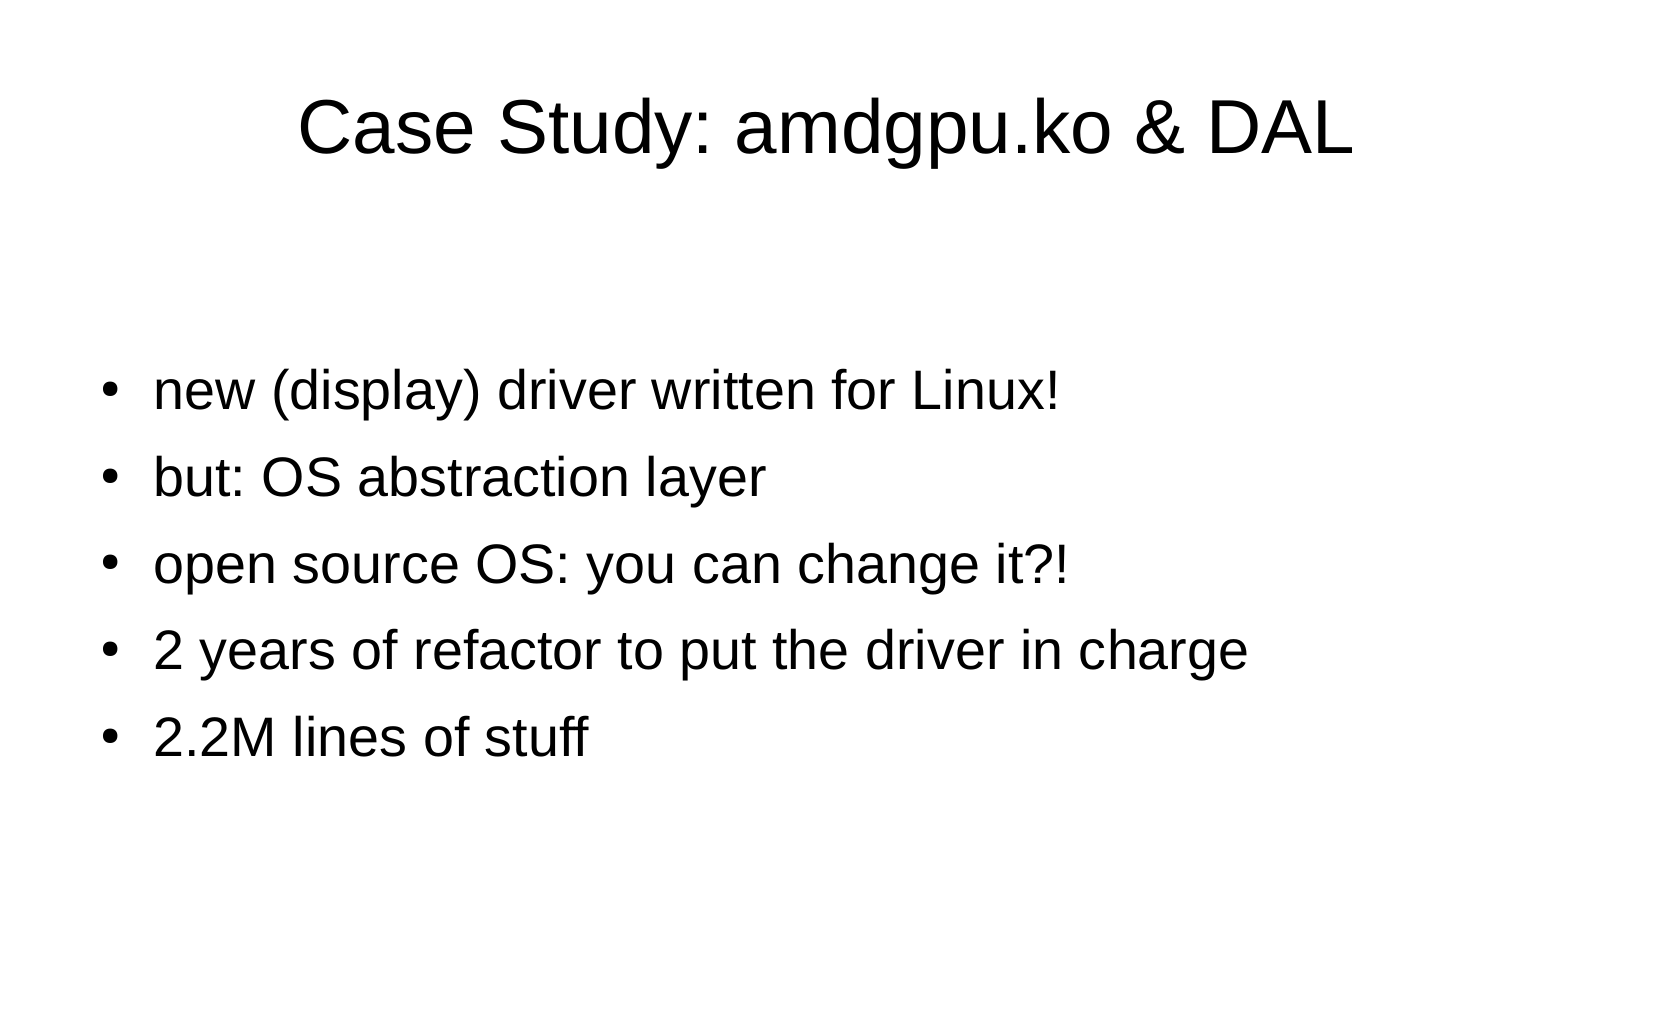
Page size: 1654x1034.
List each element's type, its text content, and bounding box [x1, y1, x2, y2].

title Case Study: amdgpu.ko & DAL [82, 41, 1571, 214]
list new (display) driver written for Linux! but: OS abstraction layer open source OS: you can change it?! 2 years of refactor to put the driver in charge 2.2M lines of stuff [82, 359, 1571, 851]
